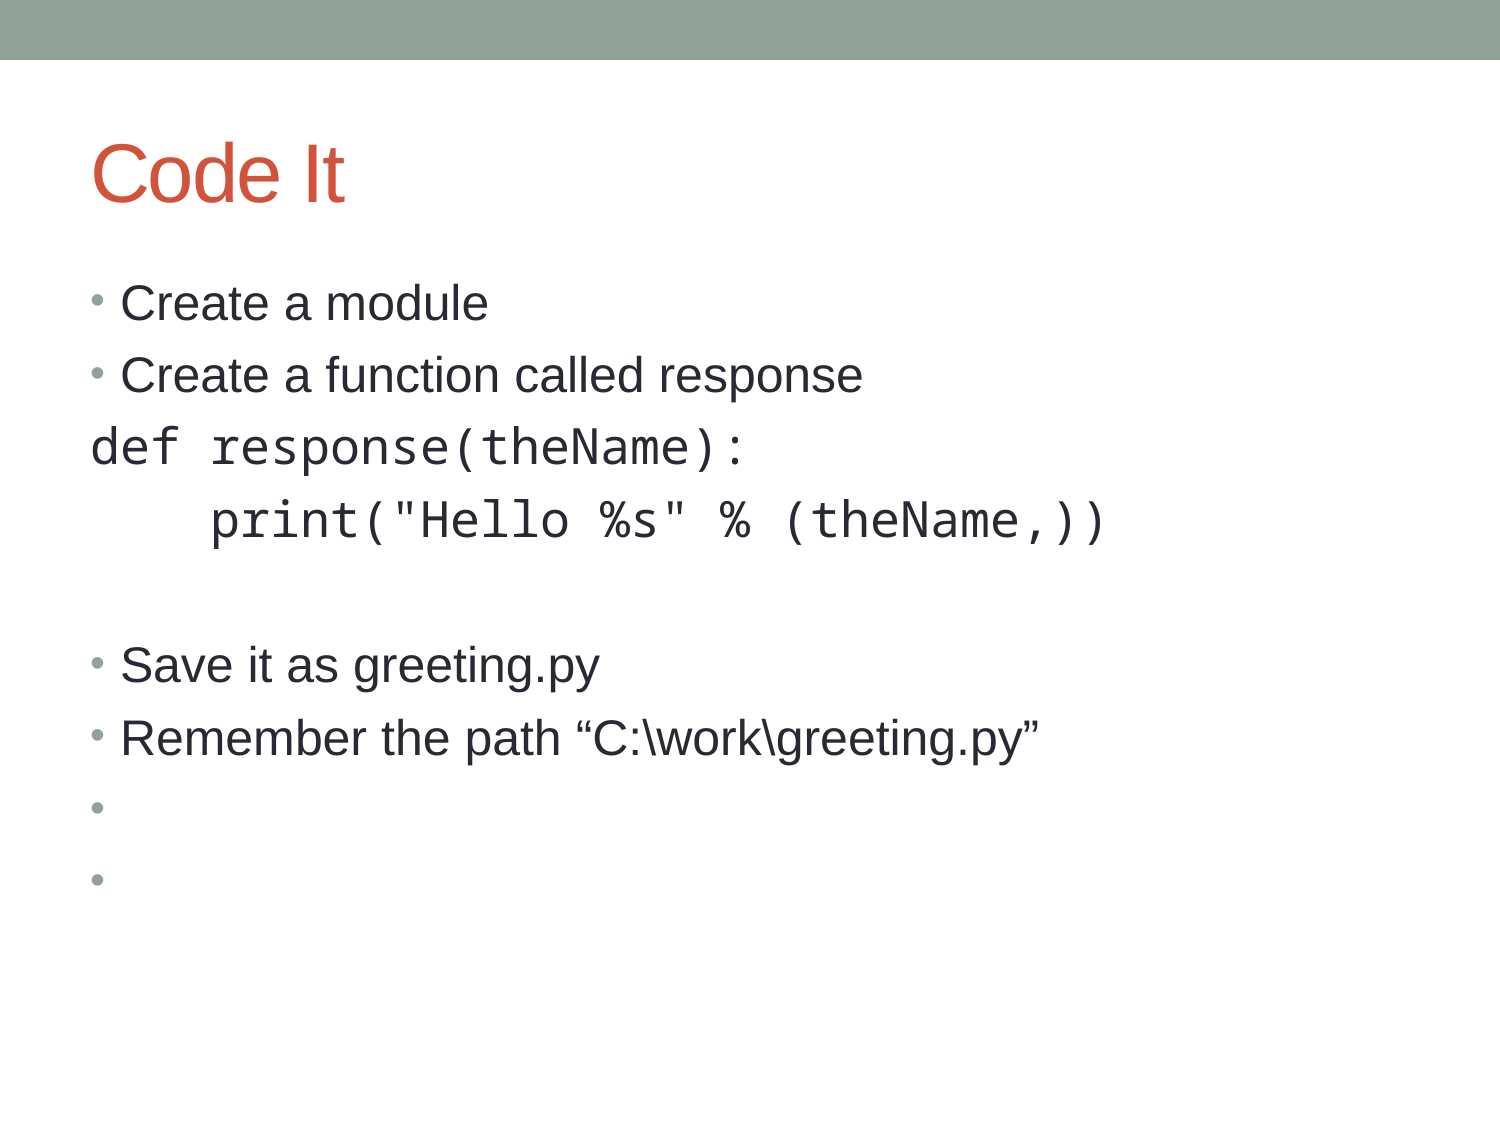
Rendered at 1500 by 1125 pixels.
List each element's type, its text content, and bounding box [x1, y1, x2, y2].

list Create a module Create a function called response def response(theName): print("Hello %s" % (theName,)) Save it as greeting.py Remember the path “C:\work\greeting.py” [75, 262, 1426, 1063]
title Code It [75, 87, 1426, 251]
